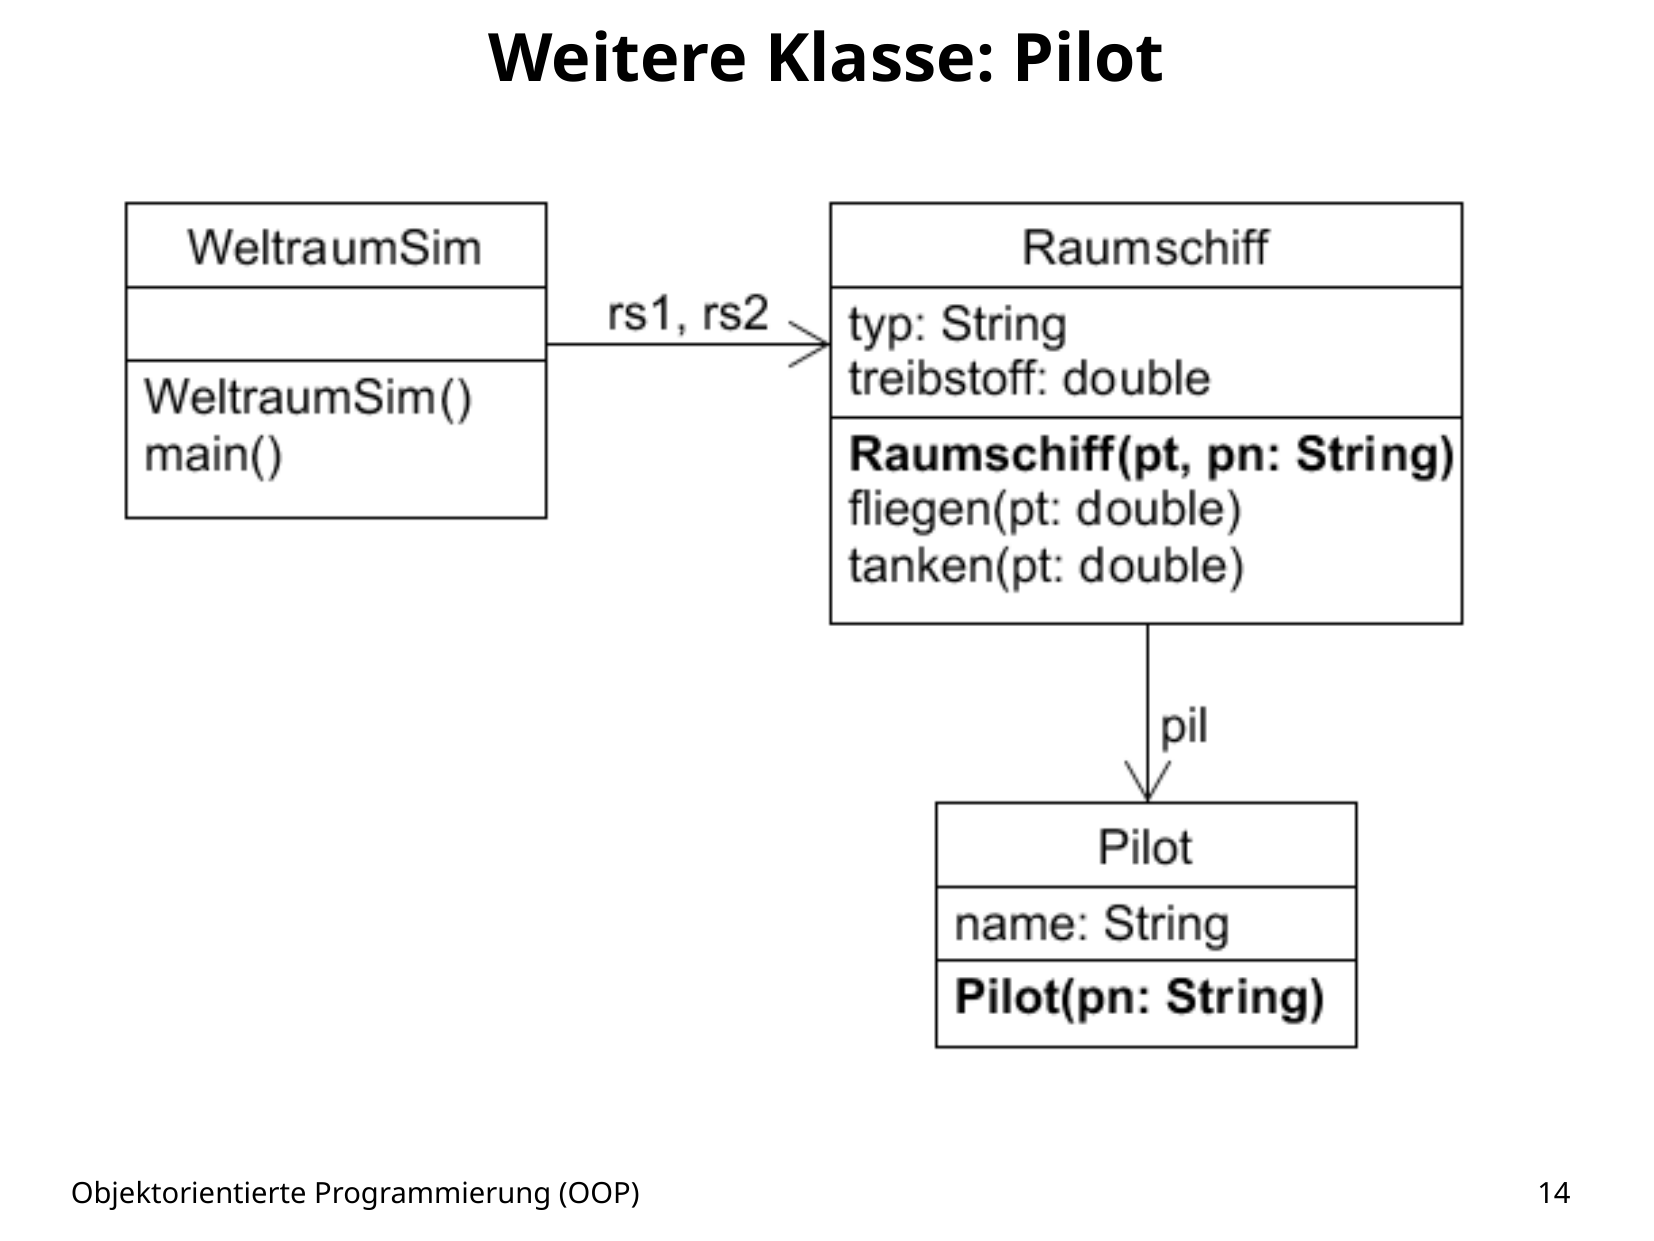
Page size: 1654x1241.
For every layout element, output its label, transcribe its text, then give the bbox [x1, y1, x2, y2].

title Weitere Klasse: Pilot [0, 5, 1654, 107]
picture [123, 200, 1467, 1052]
